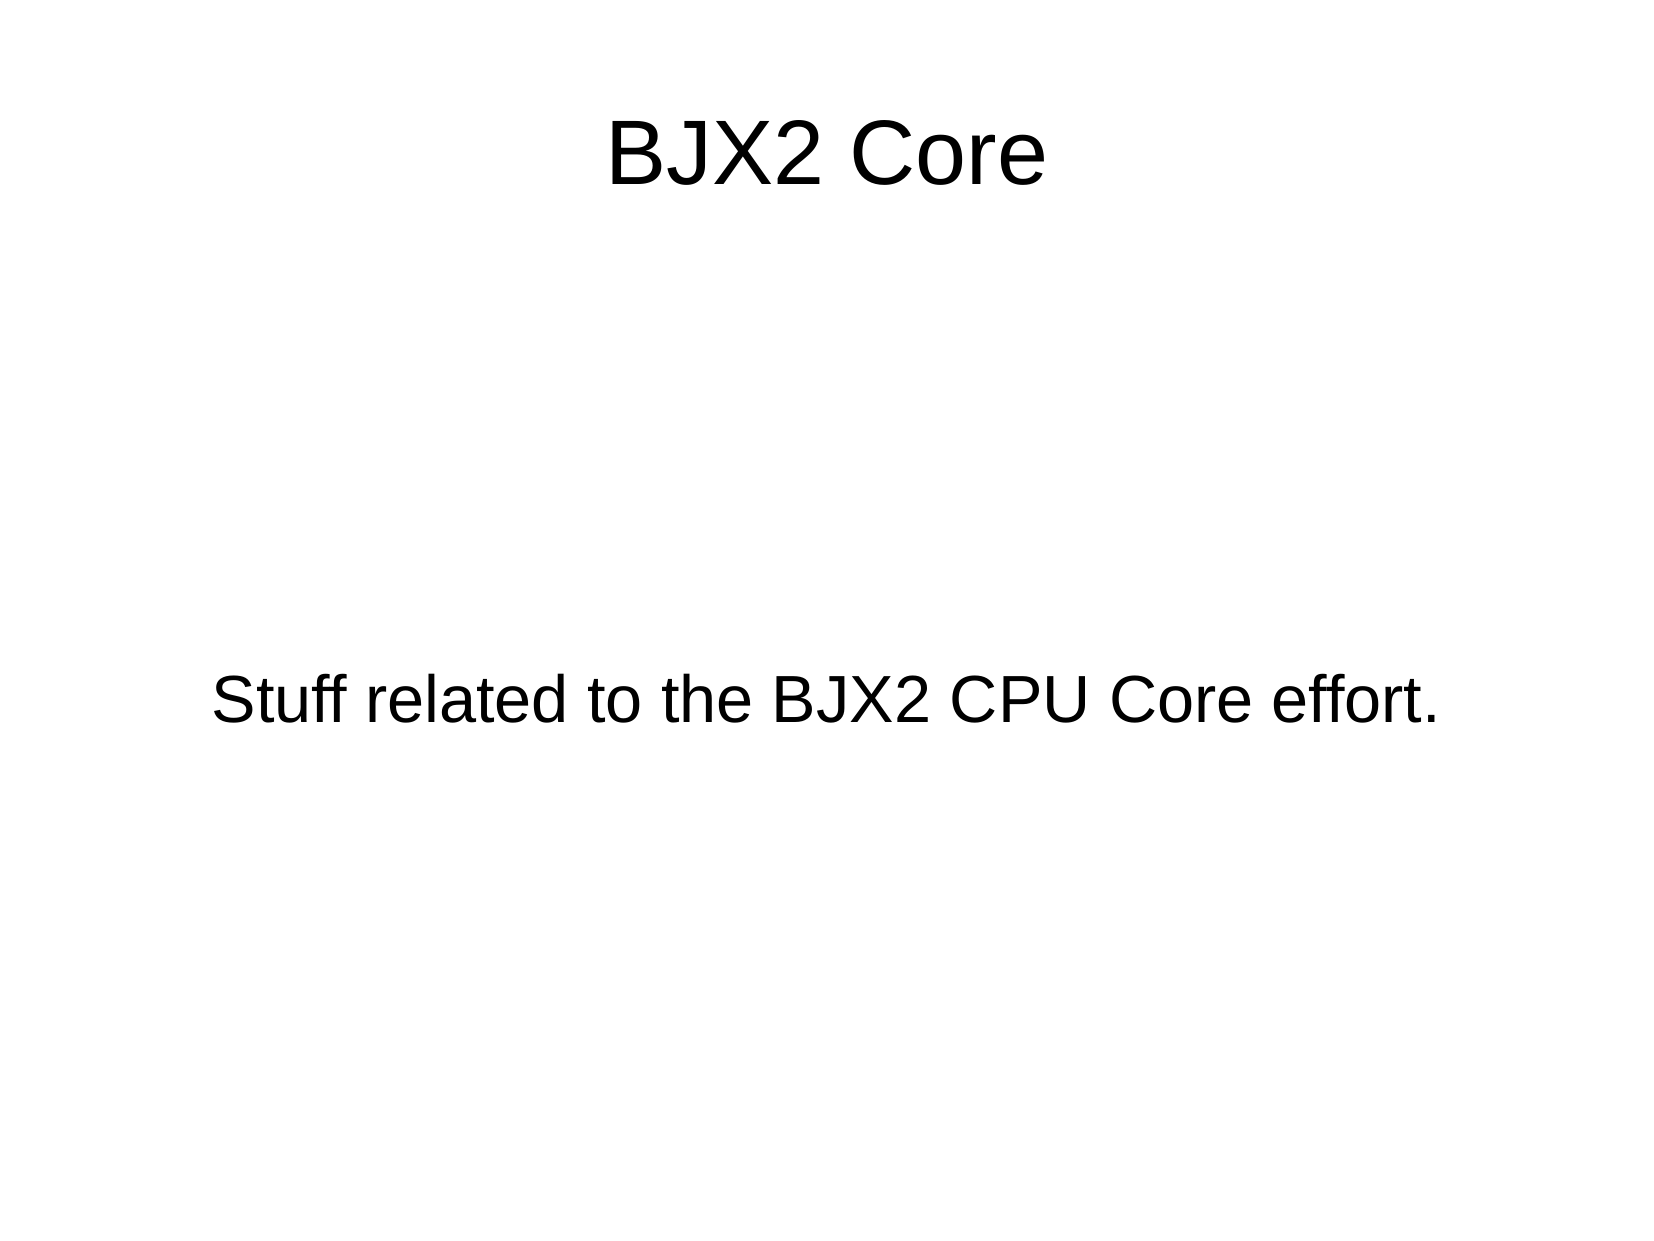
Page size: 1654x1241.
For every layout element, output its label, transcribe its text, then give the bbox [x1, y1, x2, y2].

title BJX2 Core [82, 49, 1571, 257]
subtitle Stuff related to the BJX2 CPU Core effort. [82, 290, 1571, 1109]
